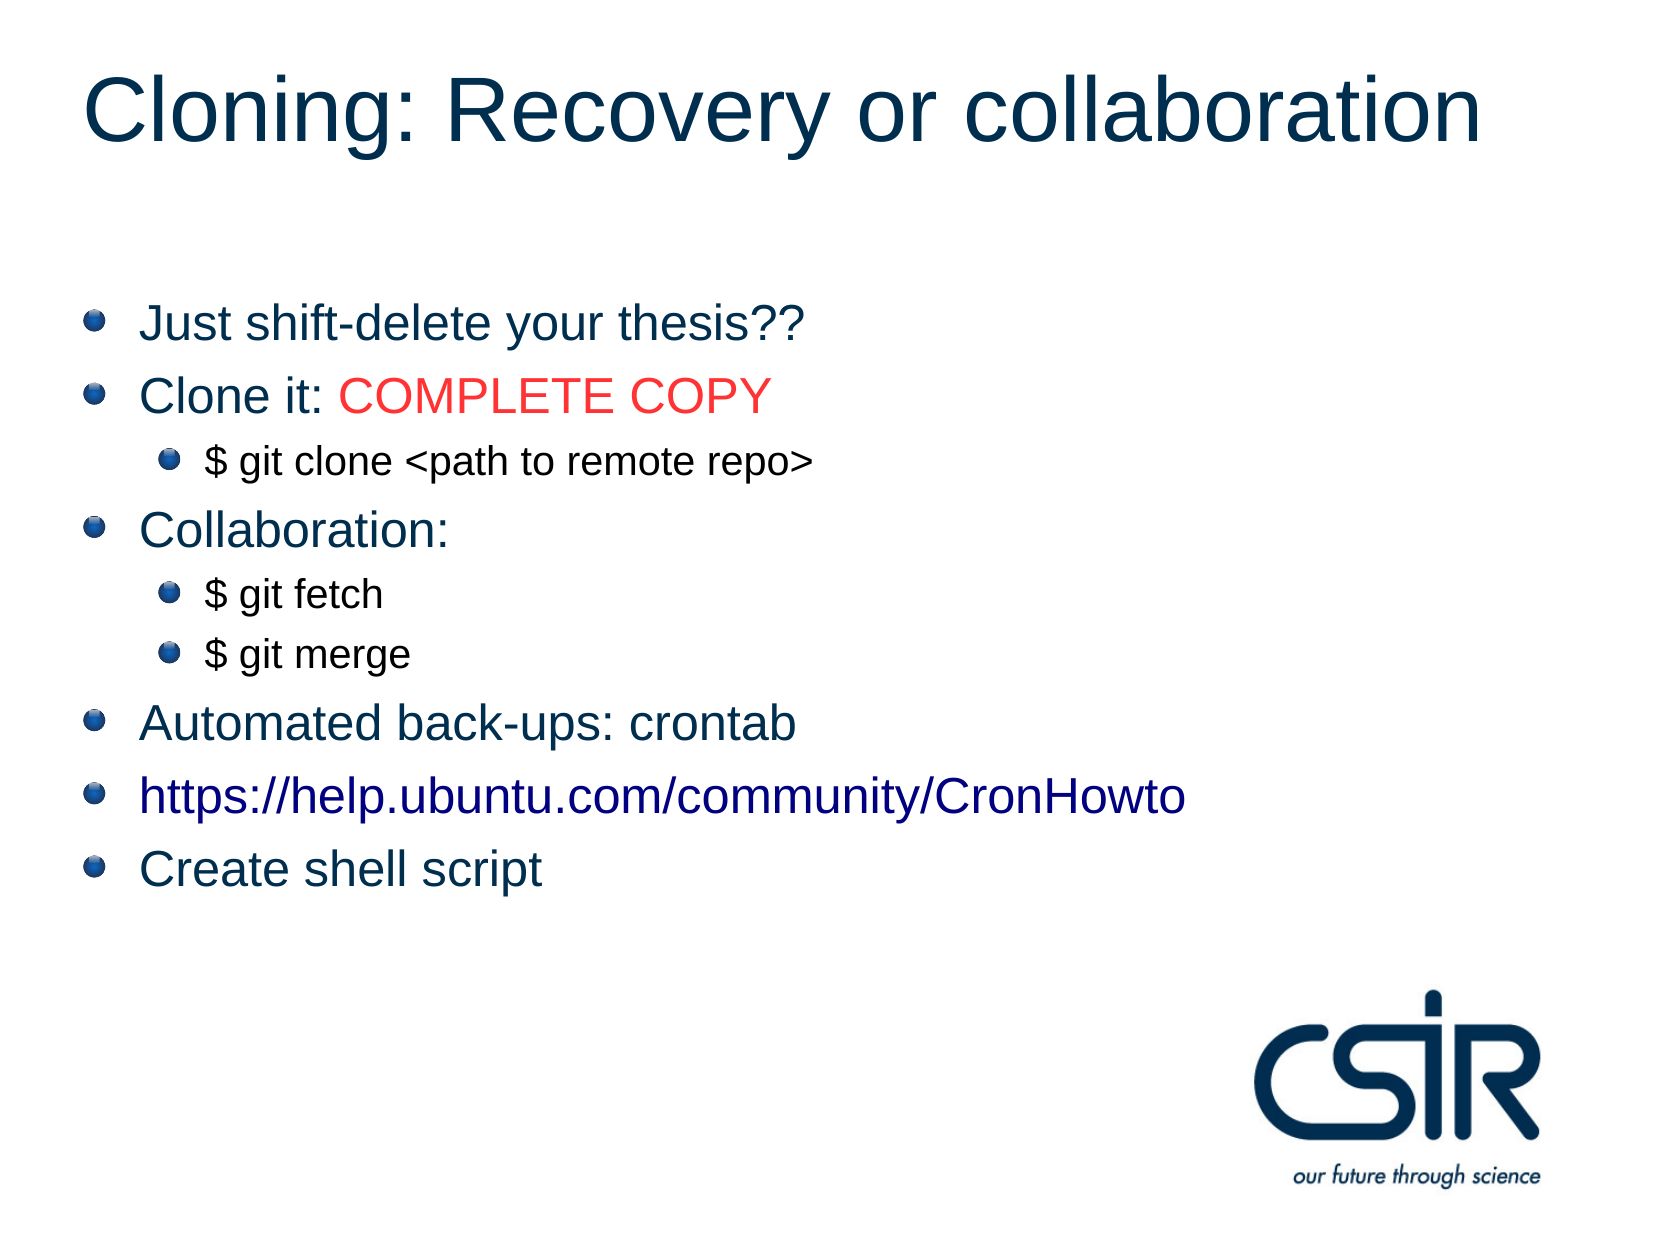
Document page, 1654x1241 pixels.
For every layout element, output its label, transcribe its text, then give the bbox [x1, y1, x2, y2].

picture [1241, 983, 1653, 1240]
list Just shift-delete your thesis?? Clone it: COMPLETE COPY $ git clone <path to remote repo> Collaboration: $ git fetch $ git merge Automated back-ups: crontab https://help.ubuntu.com/community/CronHowto Create shell script [82, 290, 1571, 1010]
title Cloning: Recovery or collaboration [82, 49, 1571, 257]
